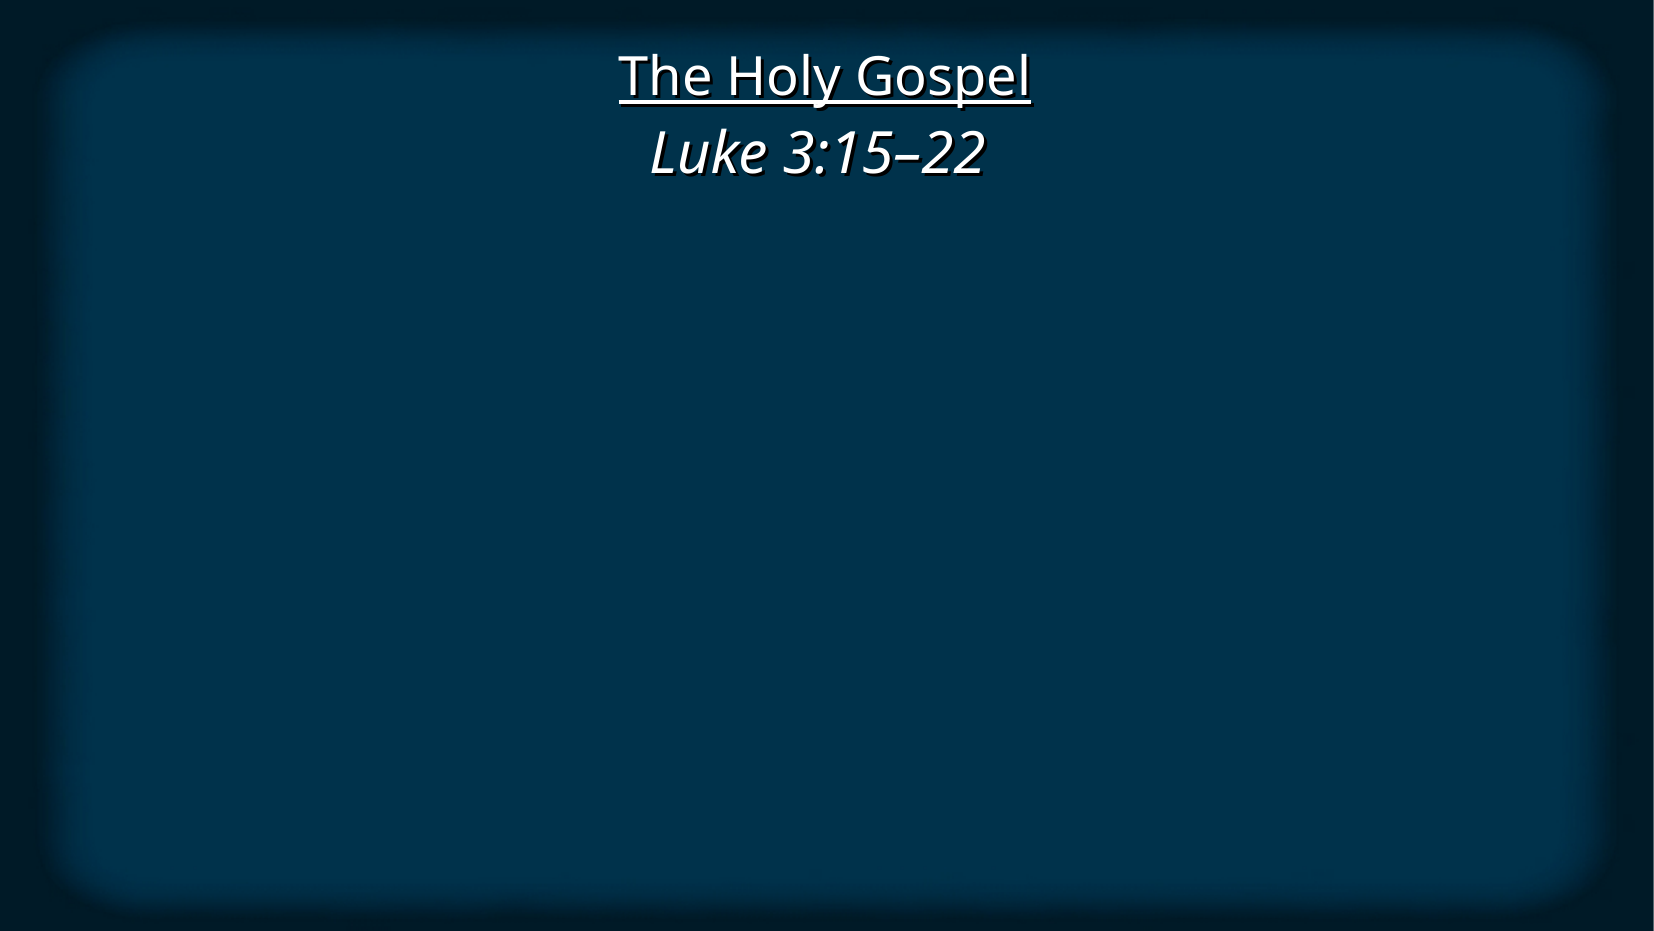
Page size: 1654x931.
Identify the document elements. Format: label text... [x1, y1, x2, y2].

picture [0, 0, 1654, 931]
text_box The Holy Gospel Luke 3:15–22 [75, 30, 1576, 194]
